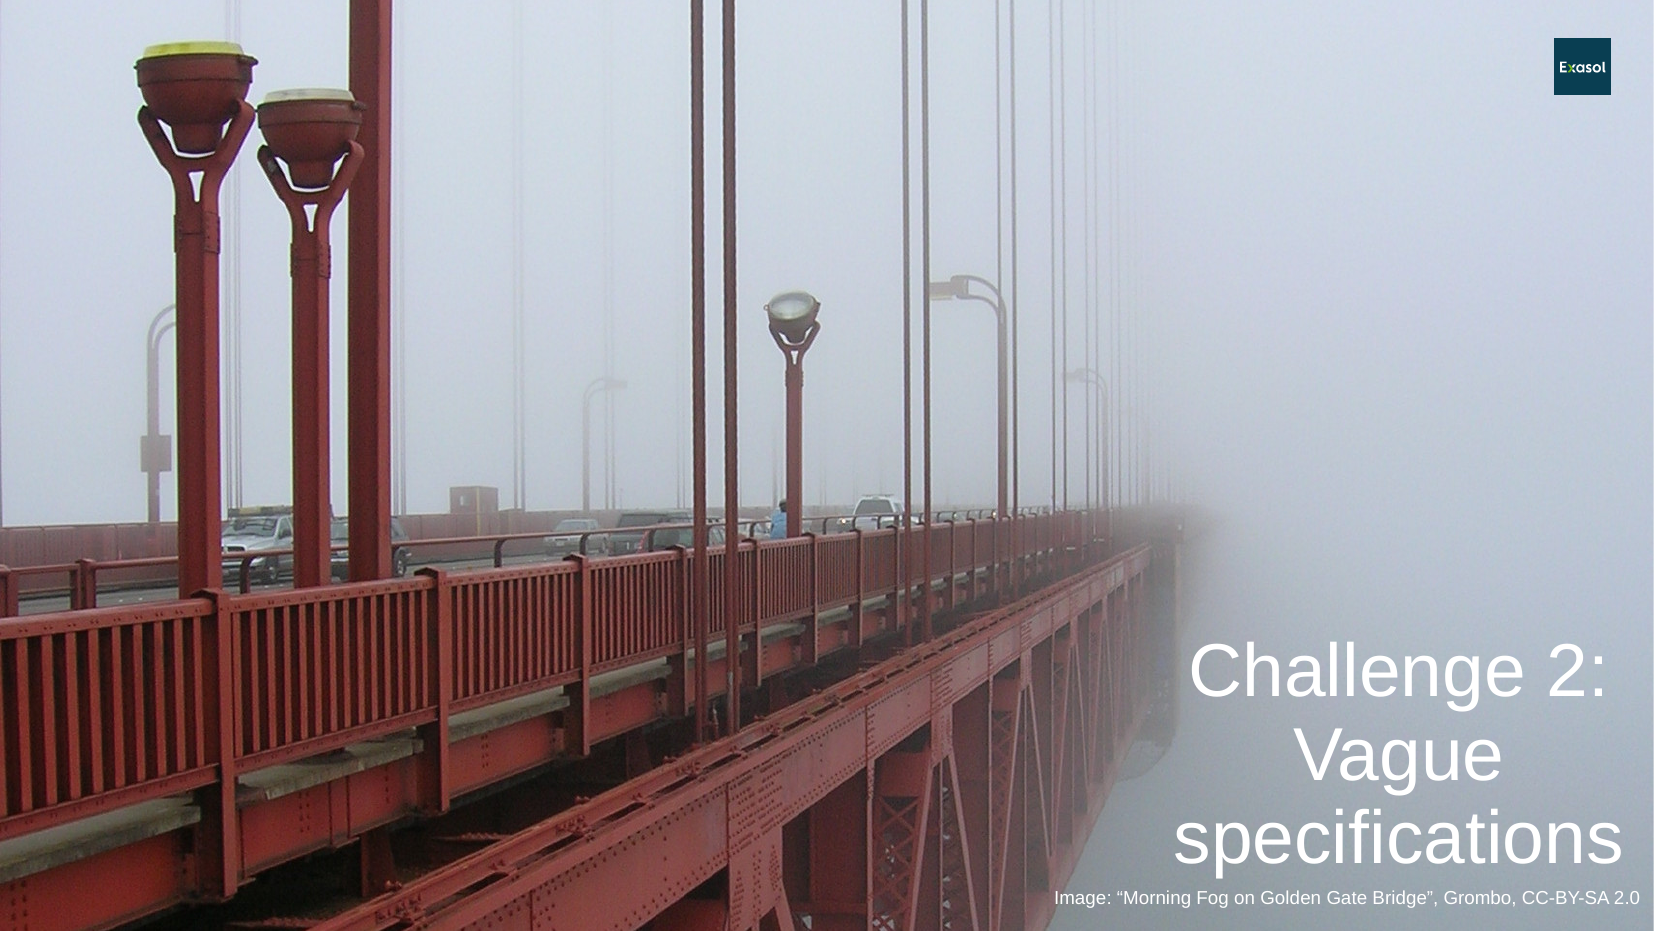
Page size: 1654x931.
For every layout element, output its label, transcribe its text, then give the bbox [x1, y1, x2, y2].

subtitle Challenge 2: Vague specifications [1142, 627, 1654, 879]
text_box Image: “Morning Fog on Golden Gate Bridge”, Grombo, CC-BY-SA 2.0 [1039, 879, 1654, 916]
picture [0, 0, 1654, 931]
